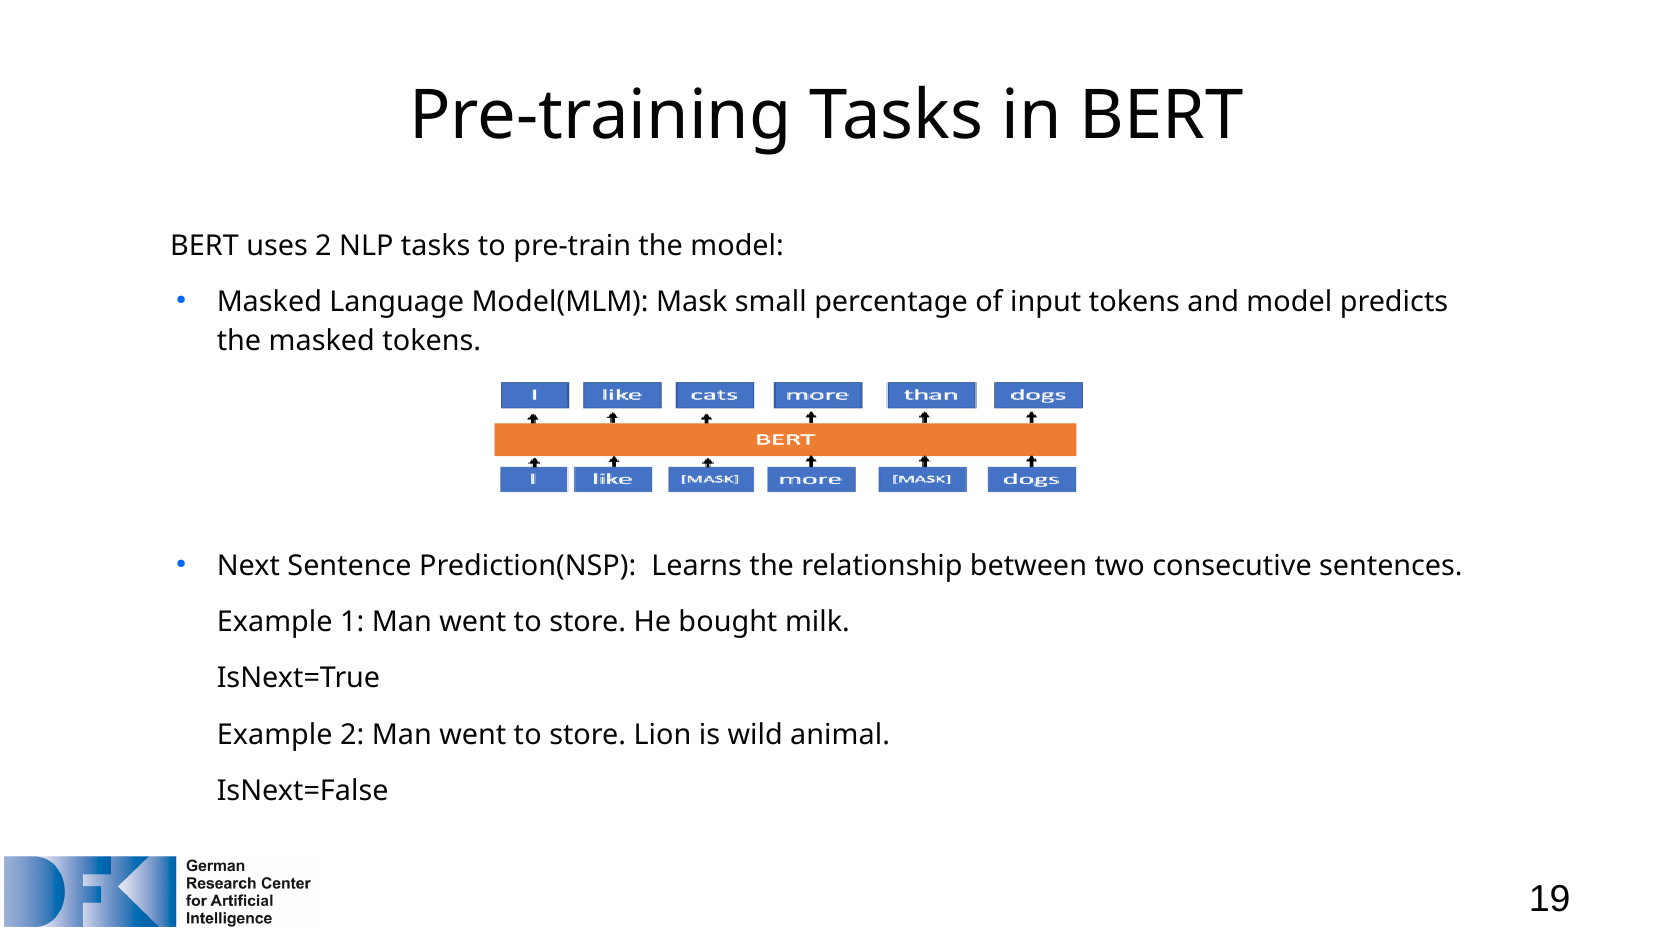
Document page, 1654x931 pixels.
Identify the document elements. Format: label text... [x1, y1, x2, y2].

picture [4, 856, 316, 927]
title Pre-training Tasks in BERT [162, 35, 1492, 189]
picture [480, 374, 1111, 499]
list BERT uses 2 NLP tasks to pre-train the model: Masked Language Model(MLM): Mask small percentage of input tokens and model predicts the masked tokens. Next Sentence Prediction(NSP): Learns the relationship between two consecutive sentences. Example 1: Man went to store. He bought milk. IsNext=True Example 2: Man went to store. Lion is wild animal. IsNext=False [162, 224, 1492, 811]
text_box <number> [1514, 870, 1654, 931]
